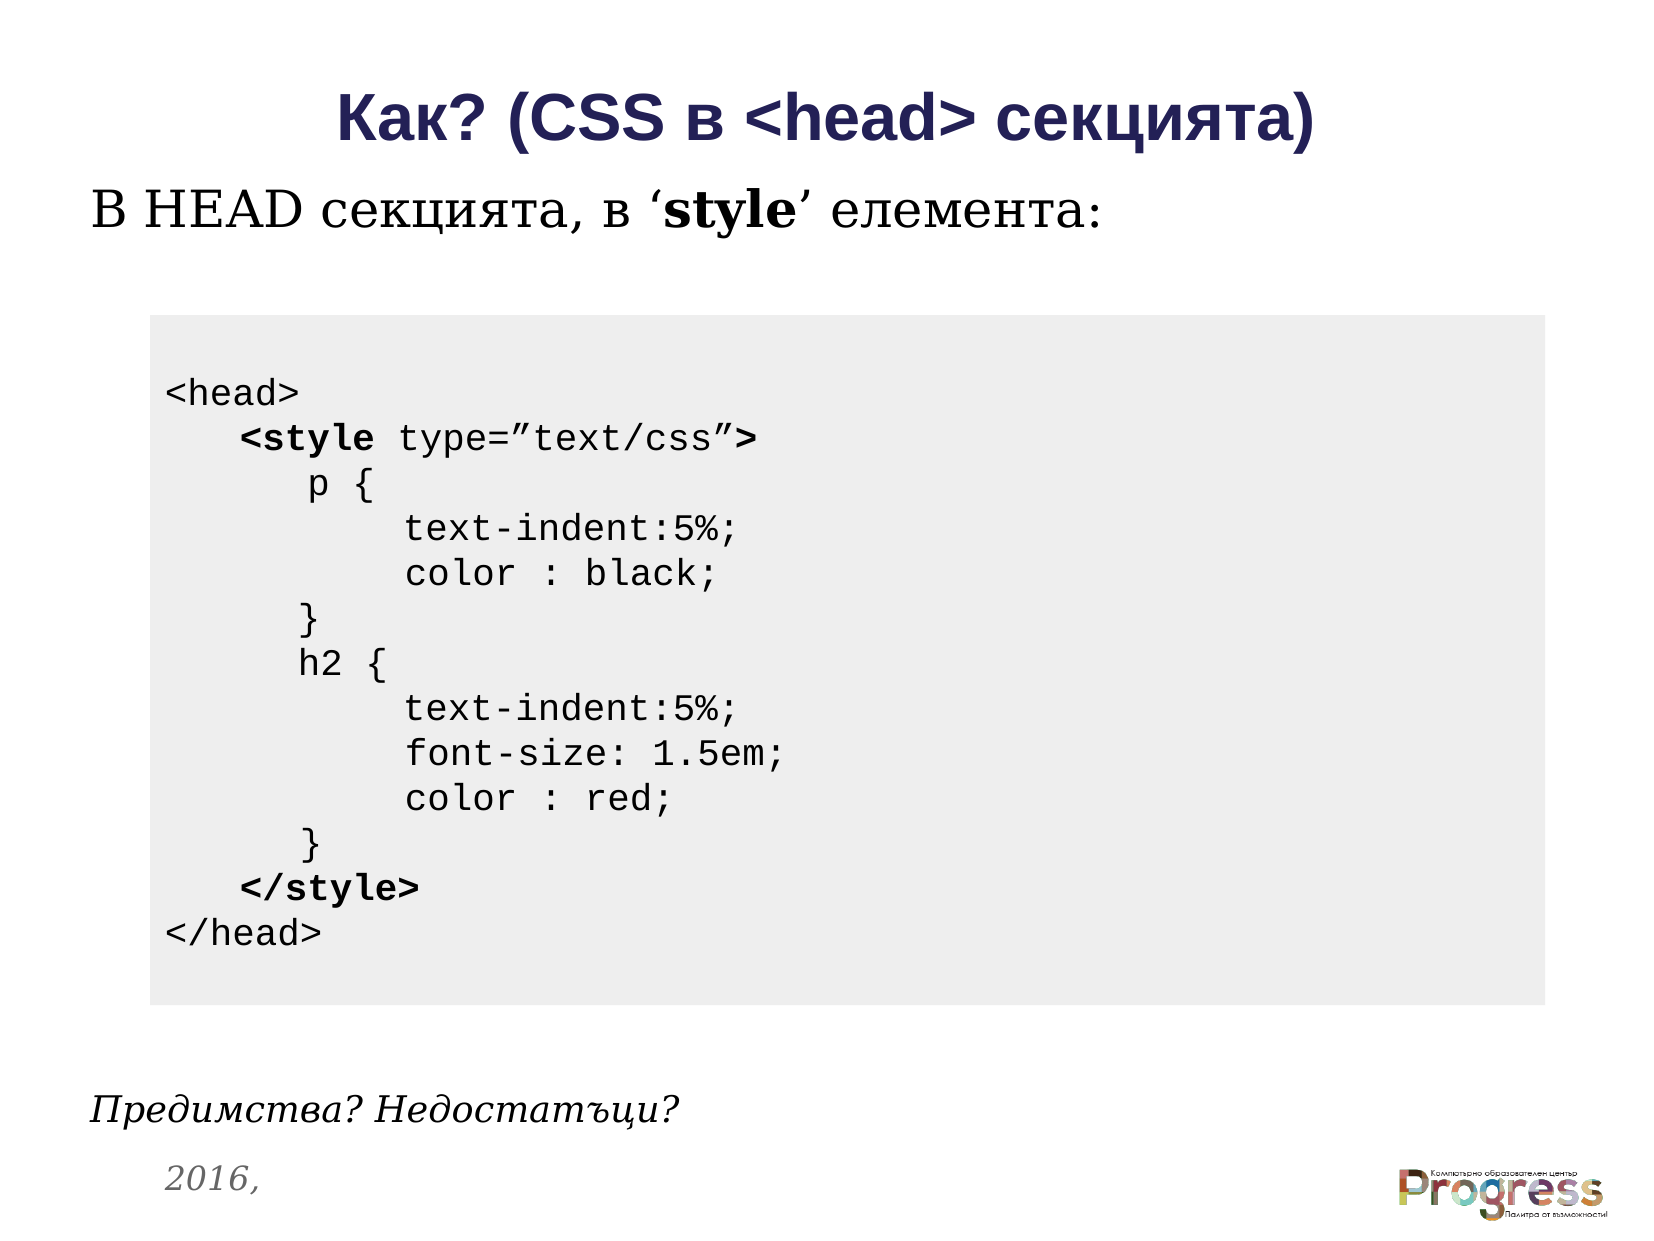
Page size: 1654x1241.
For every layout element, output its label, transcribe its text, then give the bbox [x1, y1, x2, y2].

text_box <head> <style type=”text/css”> p { text-indent:5%; color : black; } h2 { text-indent:5%; font-size: 1.5em; color : red; } </style> </head> [150, 315, 1546, 1006]
title Как? (CSS в <head> секцията) [82, 55, 1571, 181]
picture [1399, 1168, 1613, 1221]
list В HEAD секцията, в ‘style’ елемента: Предимства? Недостатъци? [90, 180, 1531, 1141]
text_box 2016, Ива Е. Попова [150, 1152, 586, 1201]
